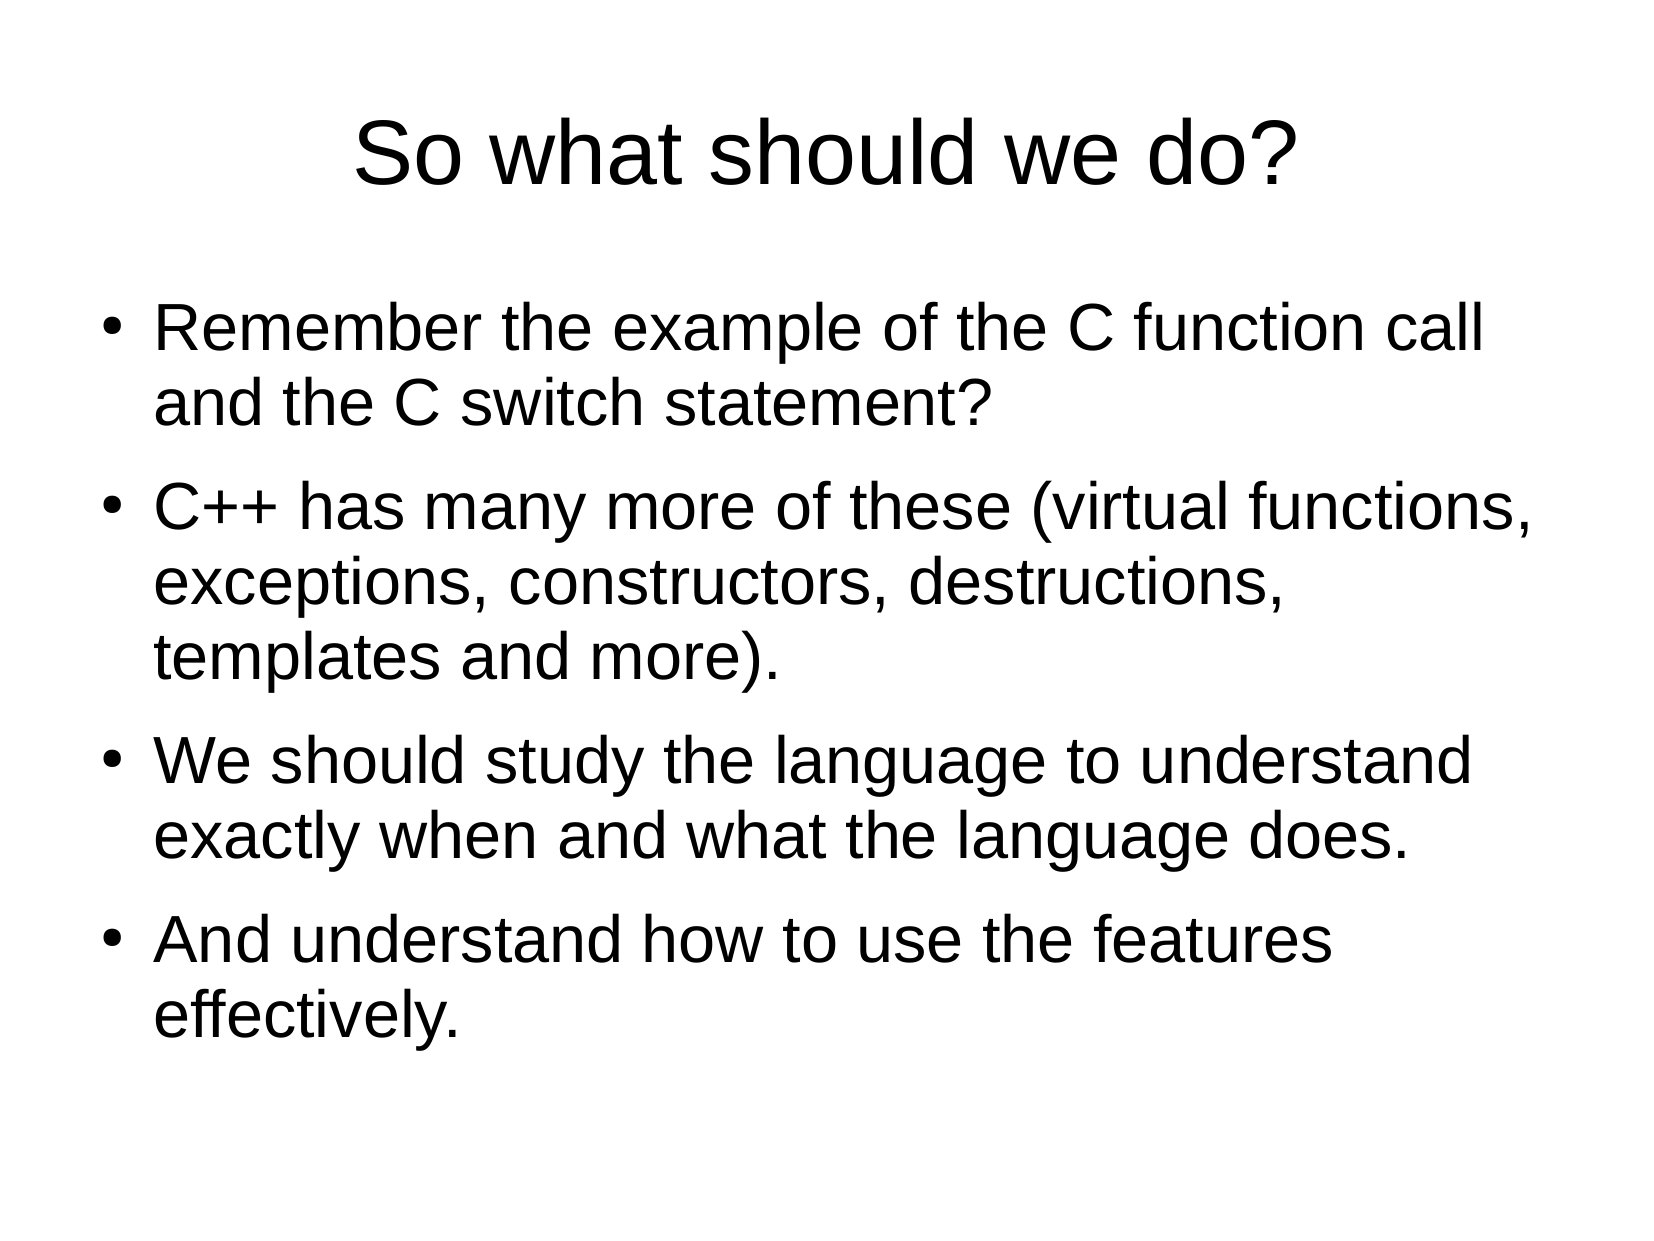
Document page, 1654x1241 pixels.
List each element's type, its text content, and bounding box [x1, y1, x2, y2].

title So what should we do? [82, 49, 1571, 257]
list Remember the example of the C function call and the C switch statement? C++ has many more of these (virtual functions, exceptions, constructors, destructions, templates and more). We should study the language to understand exactly when and what the language does. And understand how to use the features effectively. [82, 290, 1571, 1109]
